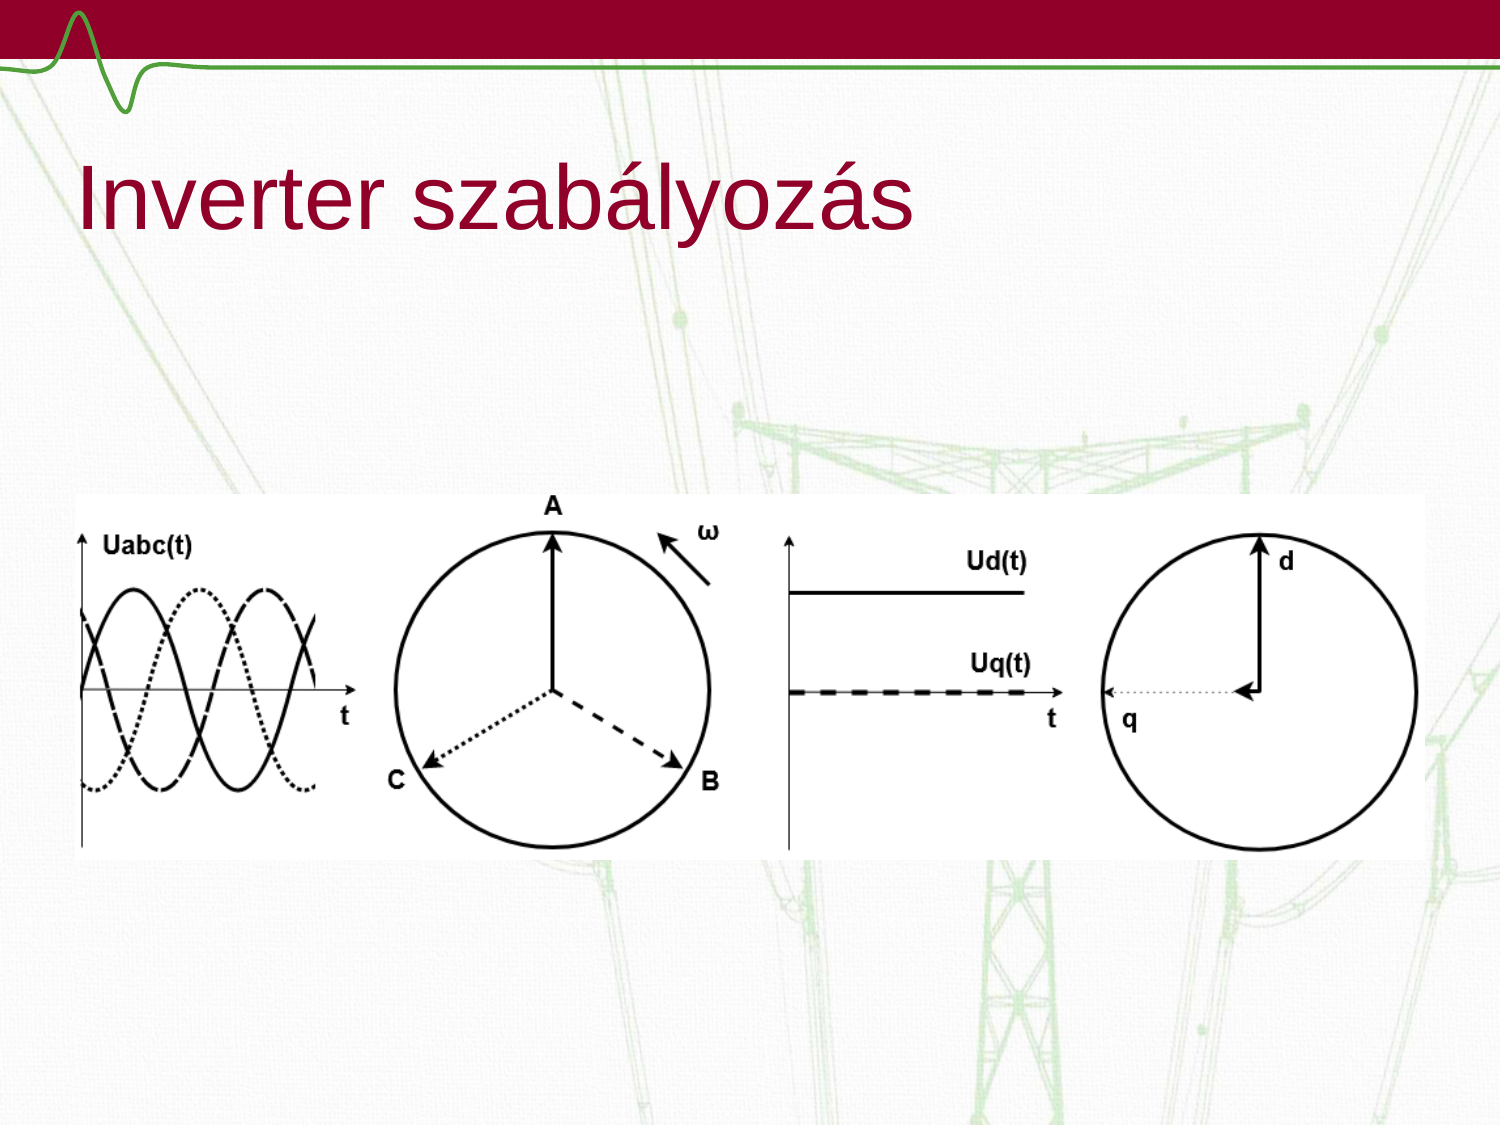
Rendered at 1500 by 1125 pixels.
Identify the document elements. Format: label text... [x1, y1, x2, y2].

picture [0, 59, 53, 69]
picture [0, 59, 1500, 1125]
picture [102, 59, 1500, 103]
title Inverter szabályozás [75, 103, 1425, 292]
